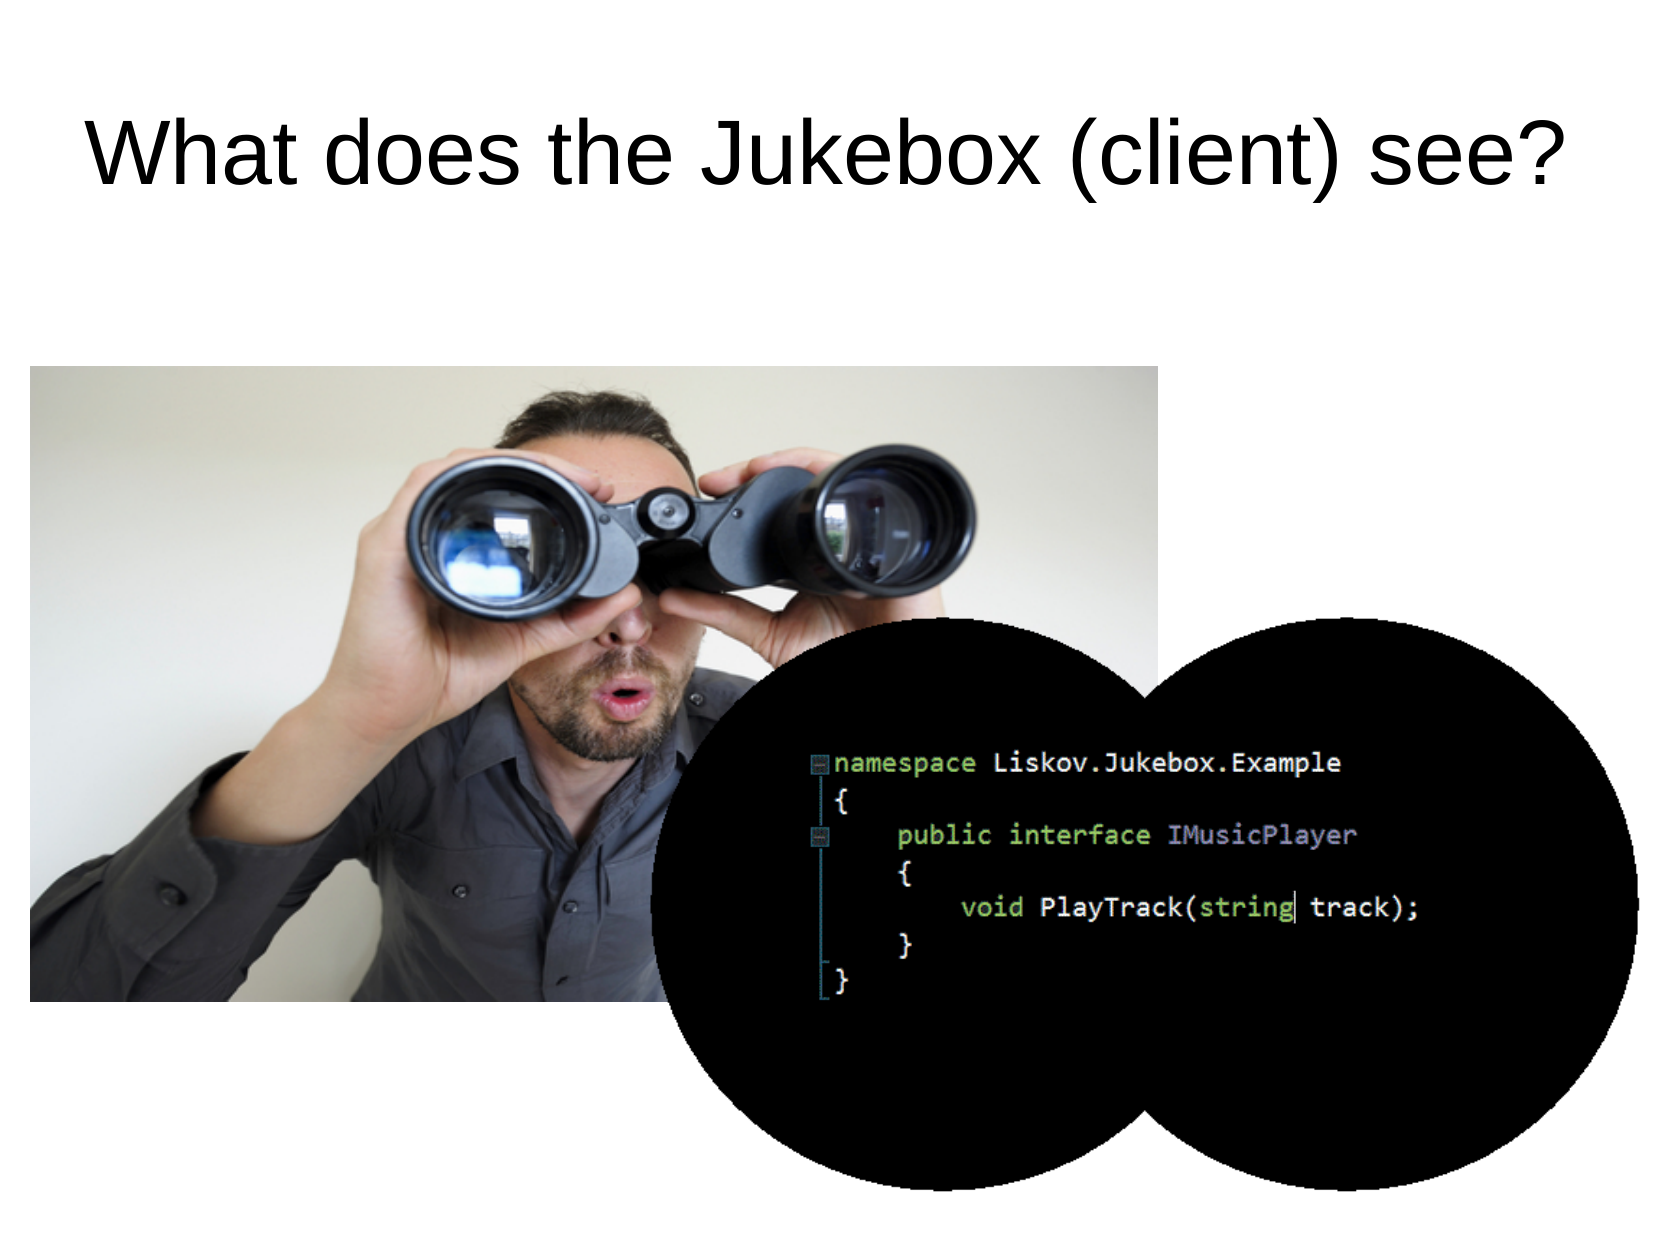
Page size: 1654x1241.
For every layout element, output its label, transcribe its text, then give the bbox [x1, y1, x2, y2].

picture [30, 366, 1654, 1241]
title What does the Jukebox (client) see? [82, 49, 1571, 257]
